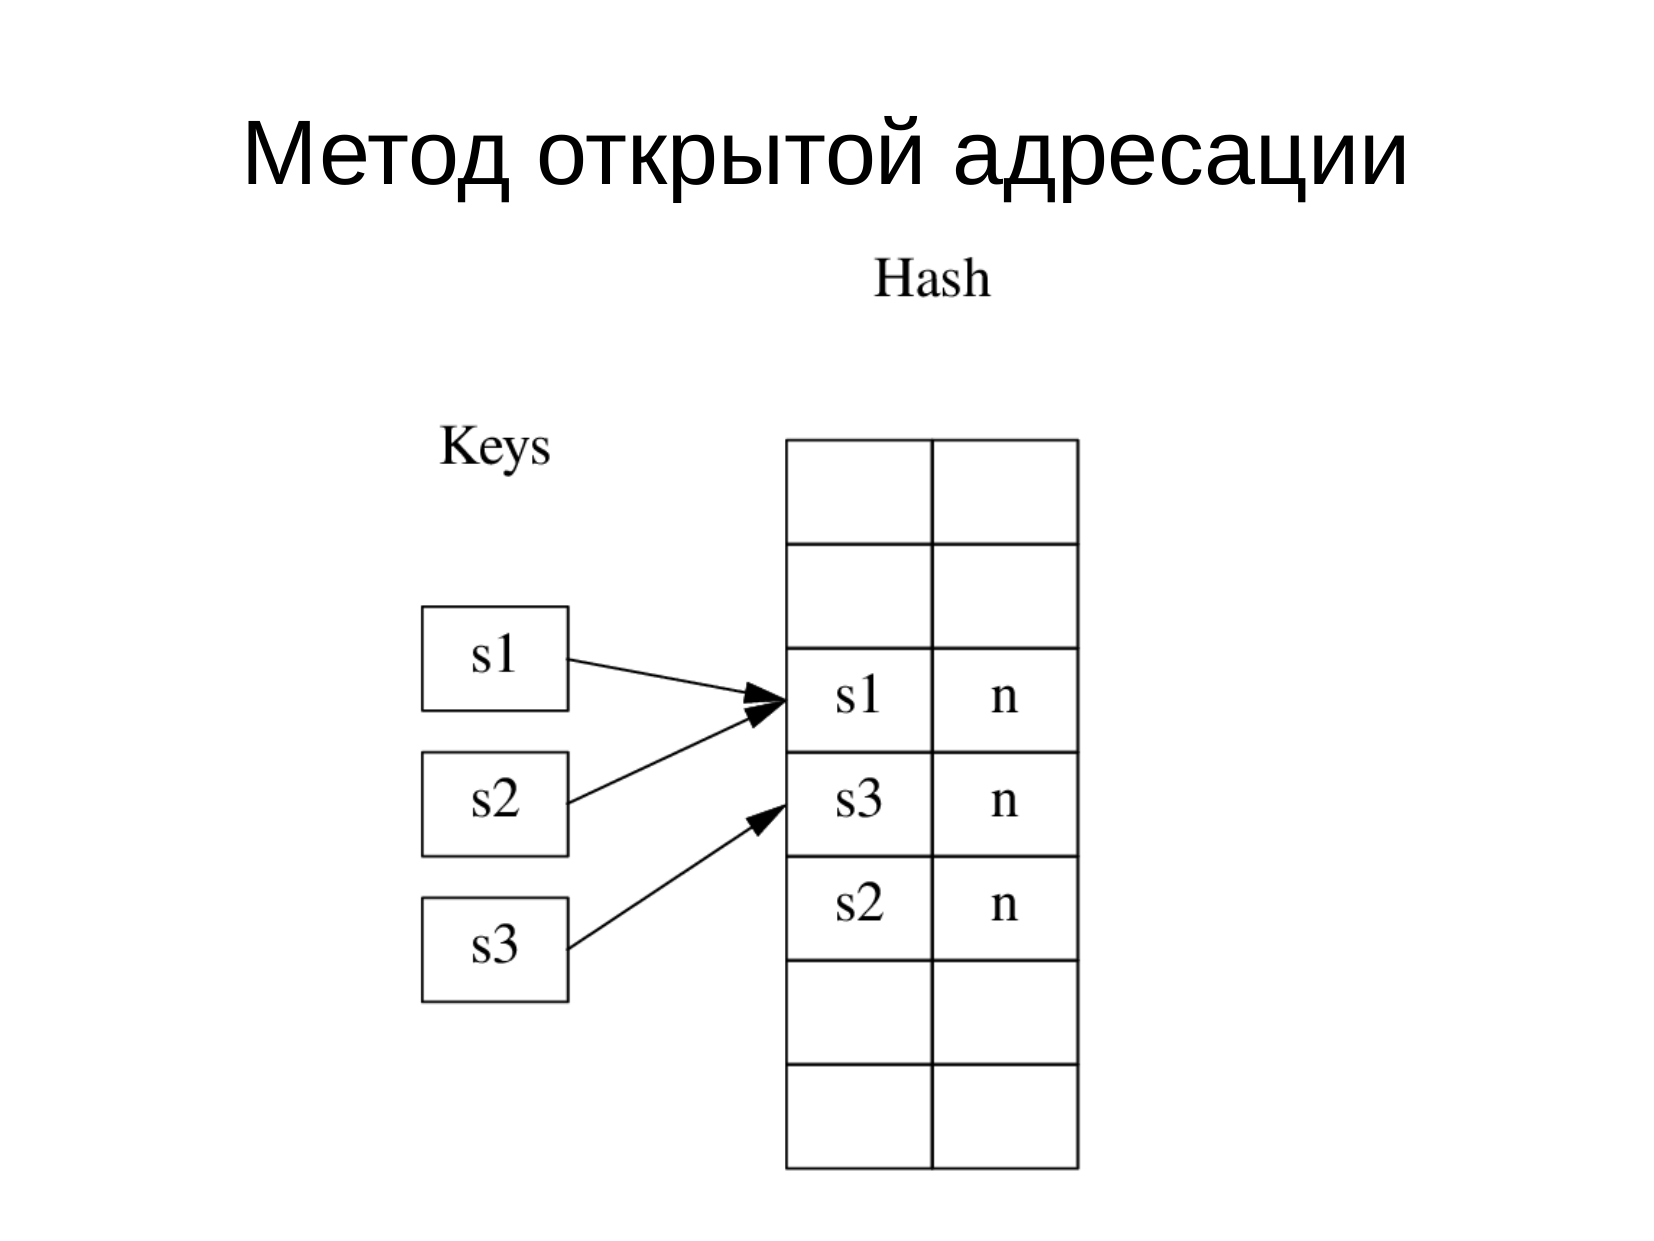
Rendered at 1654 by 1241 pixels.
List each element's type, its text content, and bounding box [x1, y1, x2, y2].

title Метод открытой адресации [82, 49, 1571, 257]
picture [375, 227, 1141, 1201]
